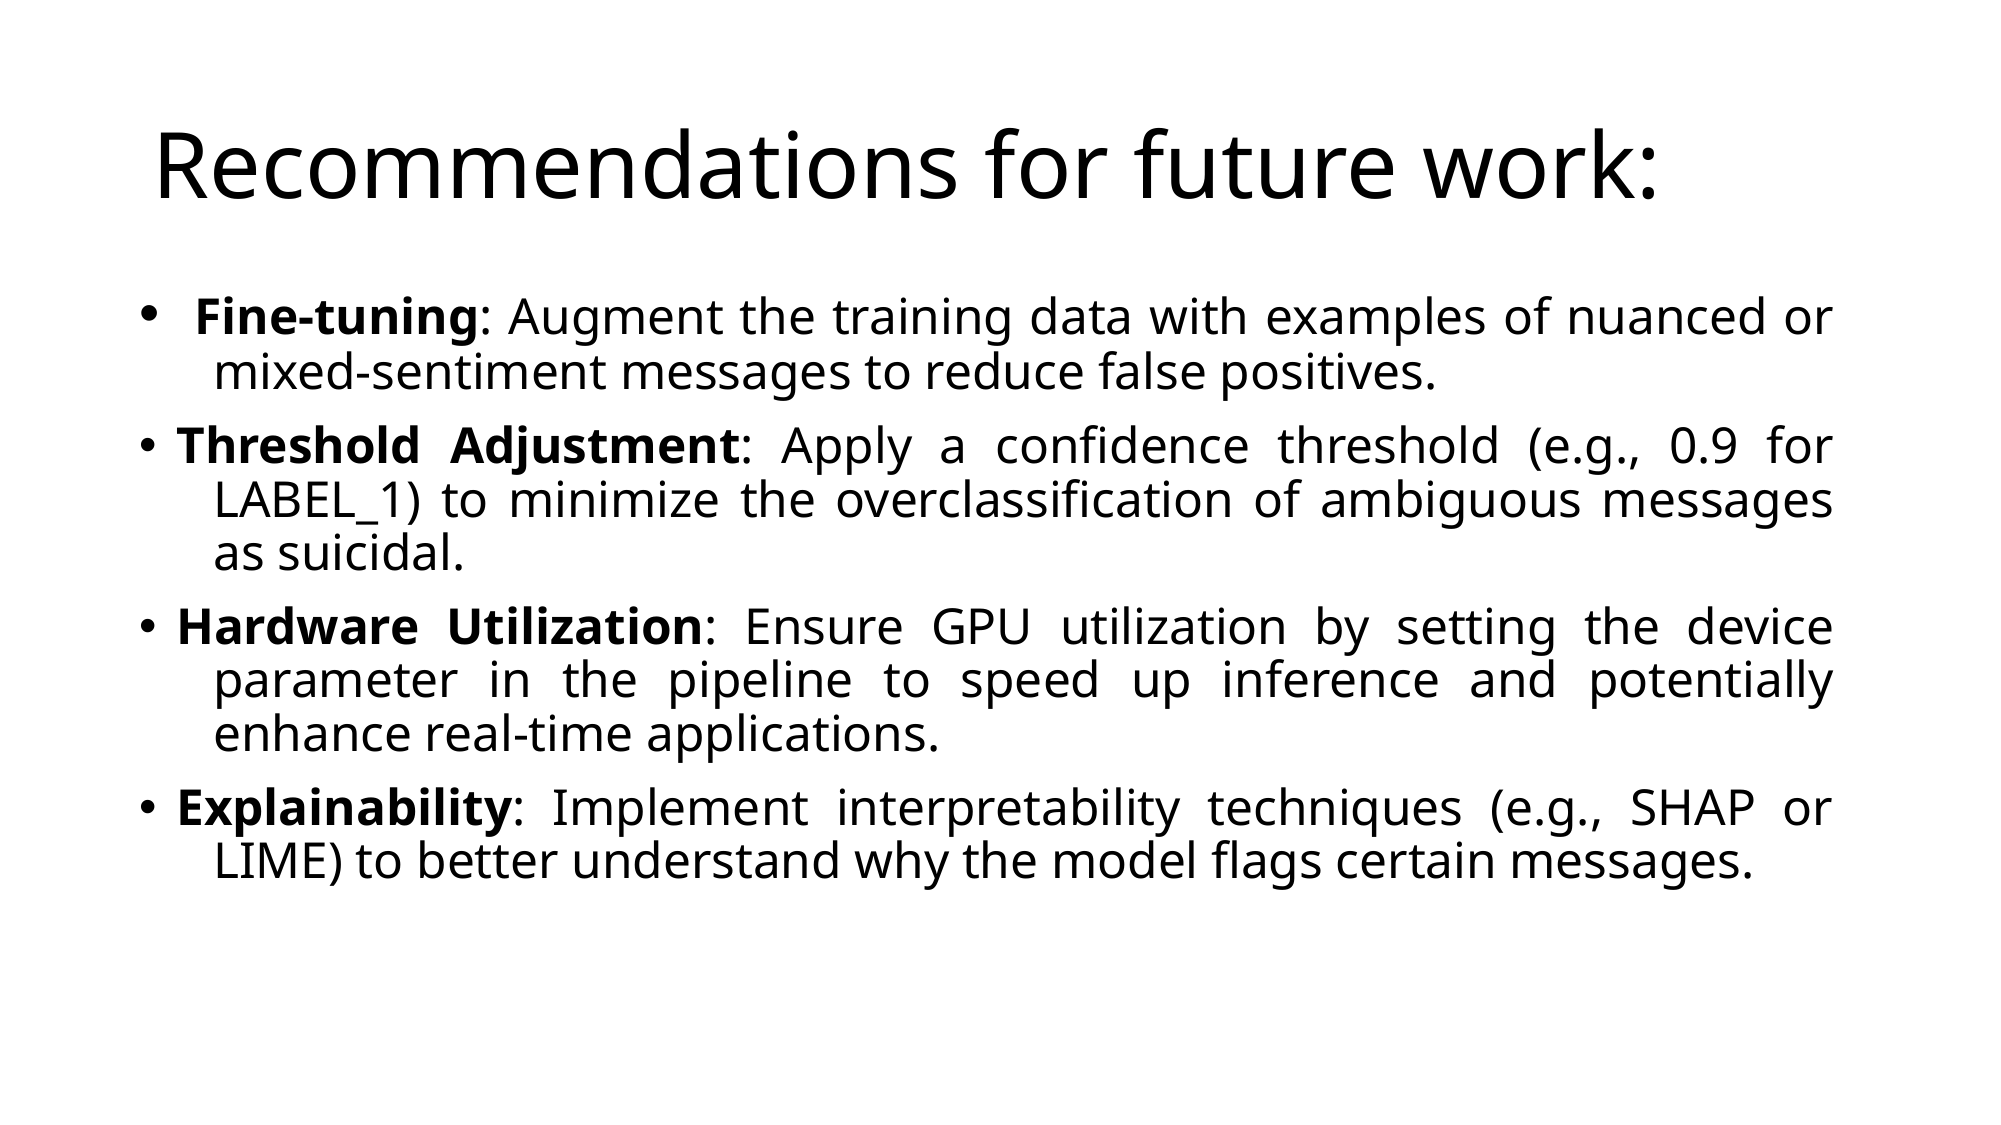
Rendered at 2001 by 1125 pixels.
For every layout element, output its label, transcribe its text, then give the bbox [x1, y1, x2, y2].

list Fine-tuning: Augment the training data with examples of nuanced or mixed-sentiment messages to reduce false positives. Threshold Adjustment: Apply a confidence threshold (e.g., 0.9 for LABEL_1) to minimize the overclassification of ambiguous messages as suicidal. Hardware Utilization: Ensure GPU utilization by setting the device parameter in the pipeline to speed up inference and potentially enhance real-time applications. Explainability: Implement interpretability techniques (e.g., SHAP or LIME) to better understand why the model flags certain messages. [124, 277, 1850, 901]
title Recommendations for future work: [137, 59, 1863, 278]
